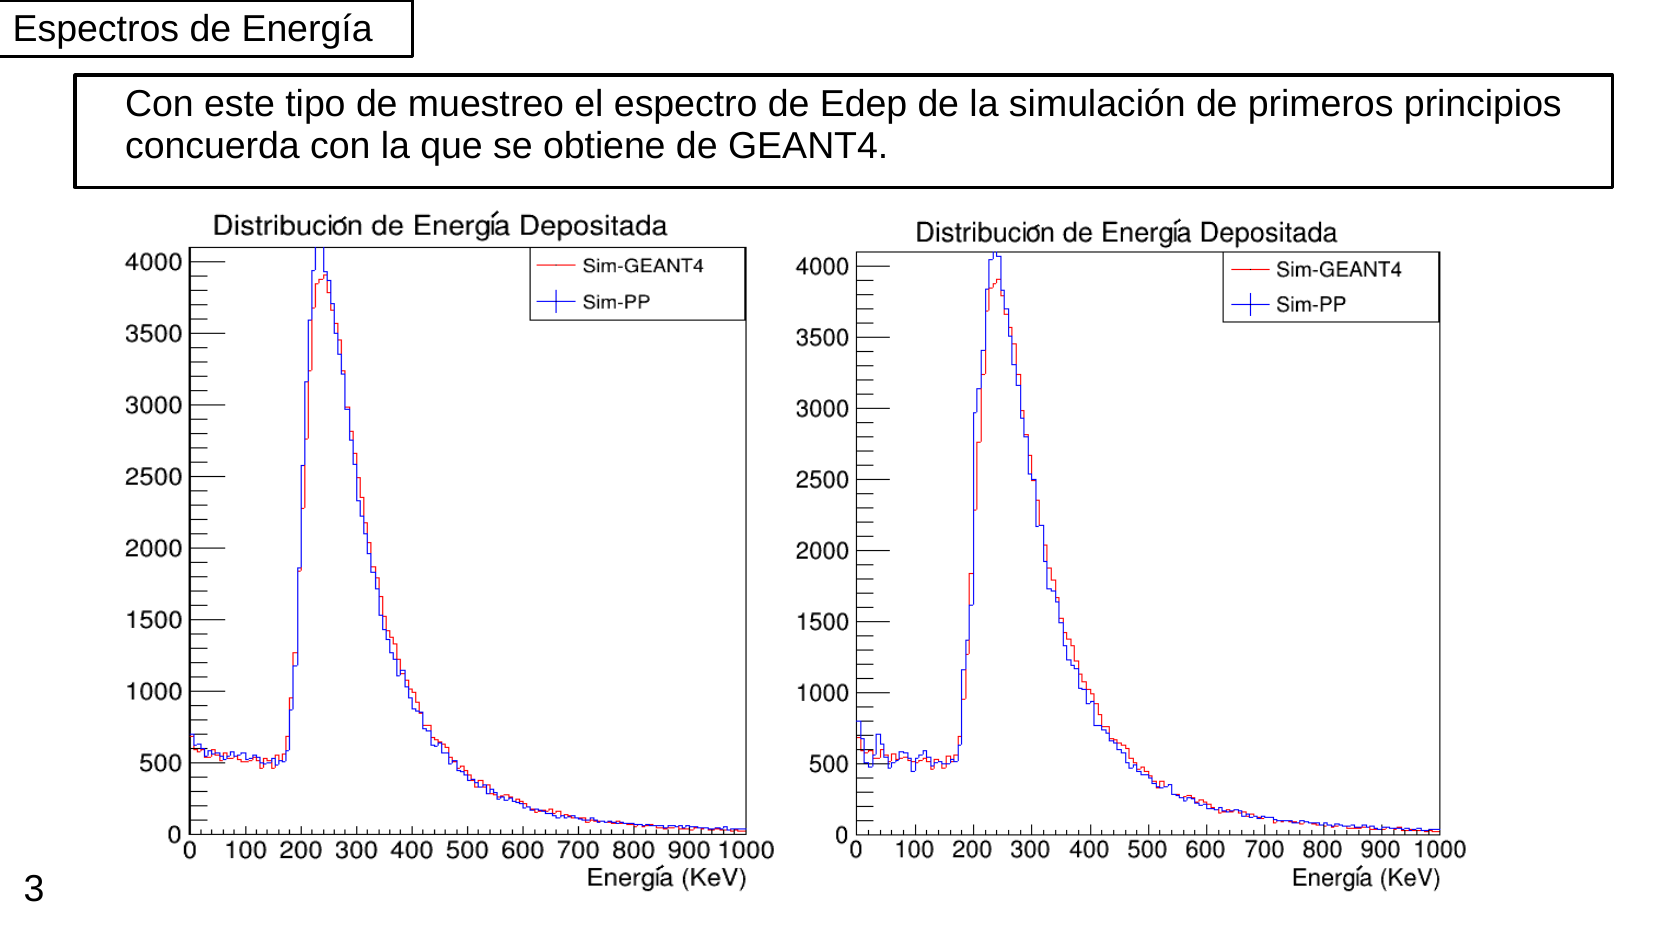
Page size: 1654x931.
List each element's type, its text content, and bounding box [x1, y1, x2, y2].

picture [112, 199, 1470, 901]
text_box Con este tipo de muestreo el espectro de Edep de la simulación de primeros principios concuerda con la que se obtiene de GEANT4. [75, 75, 1613, 188]
text_box Espectros de Energía [0, 0, 413, 57]
text_box <number> [8, 860, 638, 931]
